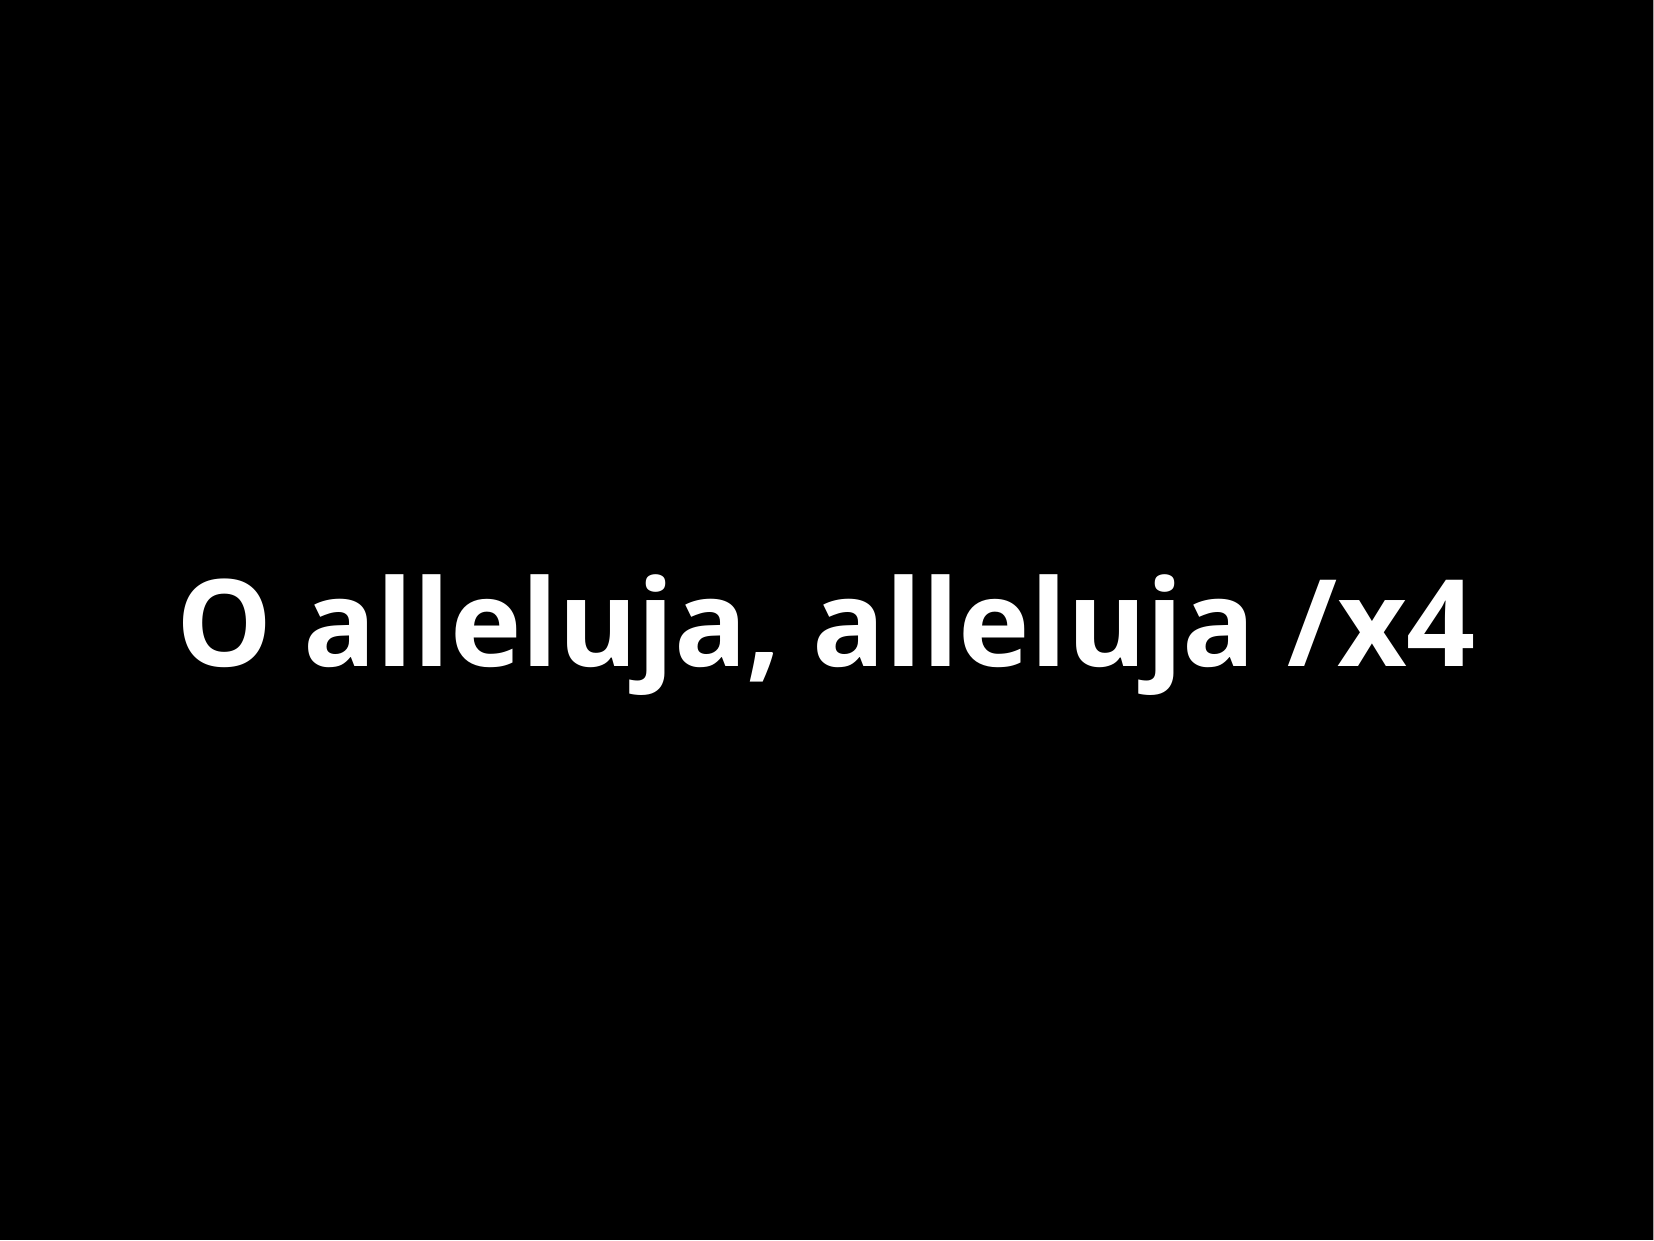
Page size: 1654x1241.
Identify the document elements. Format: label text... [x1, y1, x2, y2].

title O alleluja, alleluja /x4 [0, 0, 1654, 1241]
